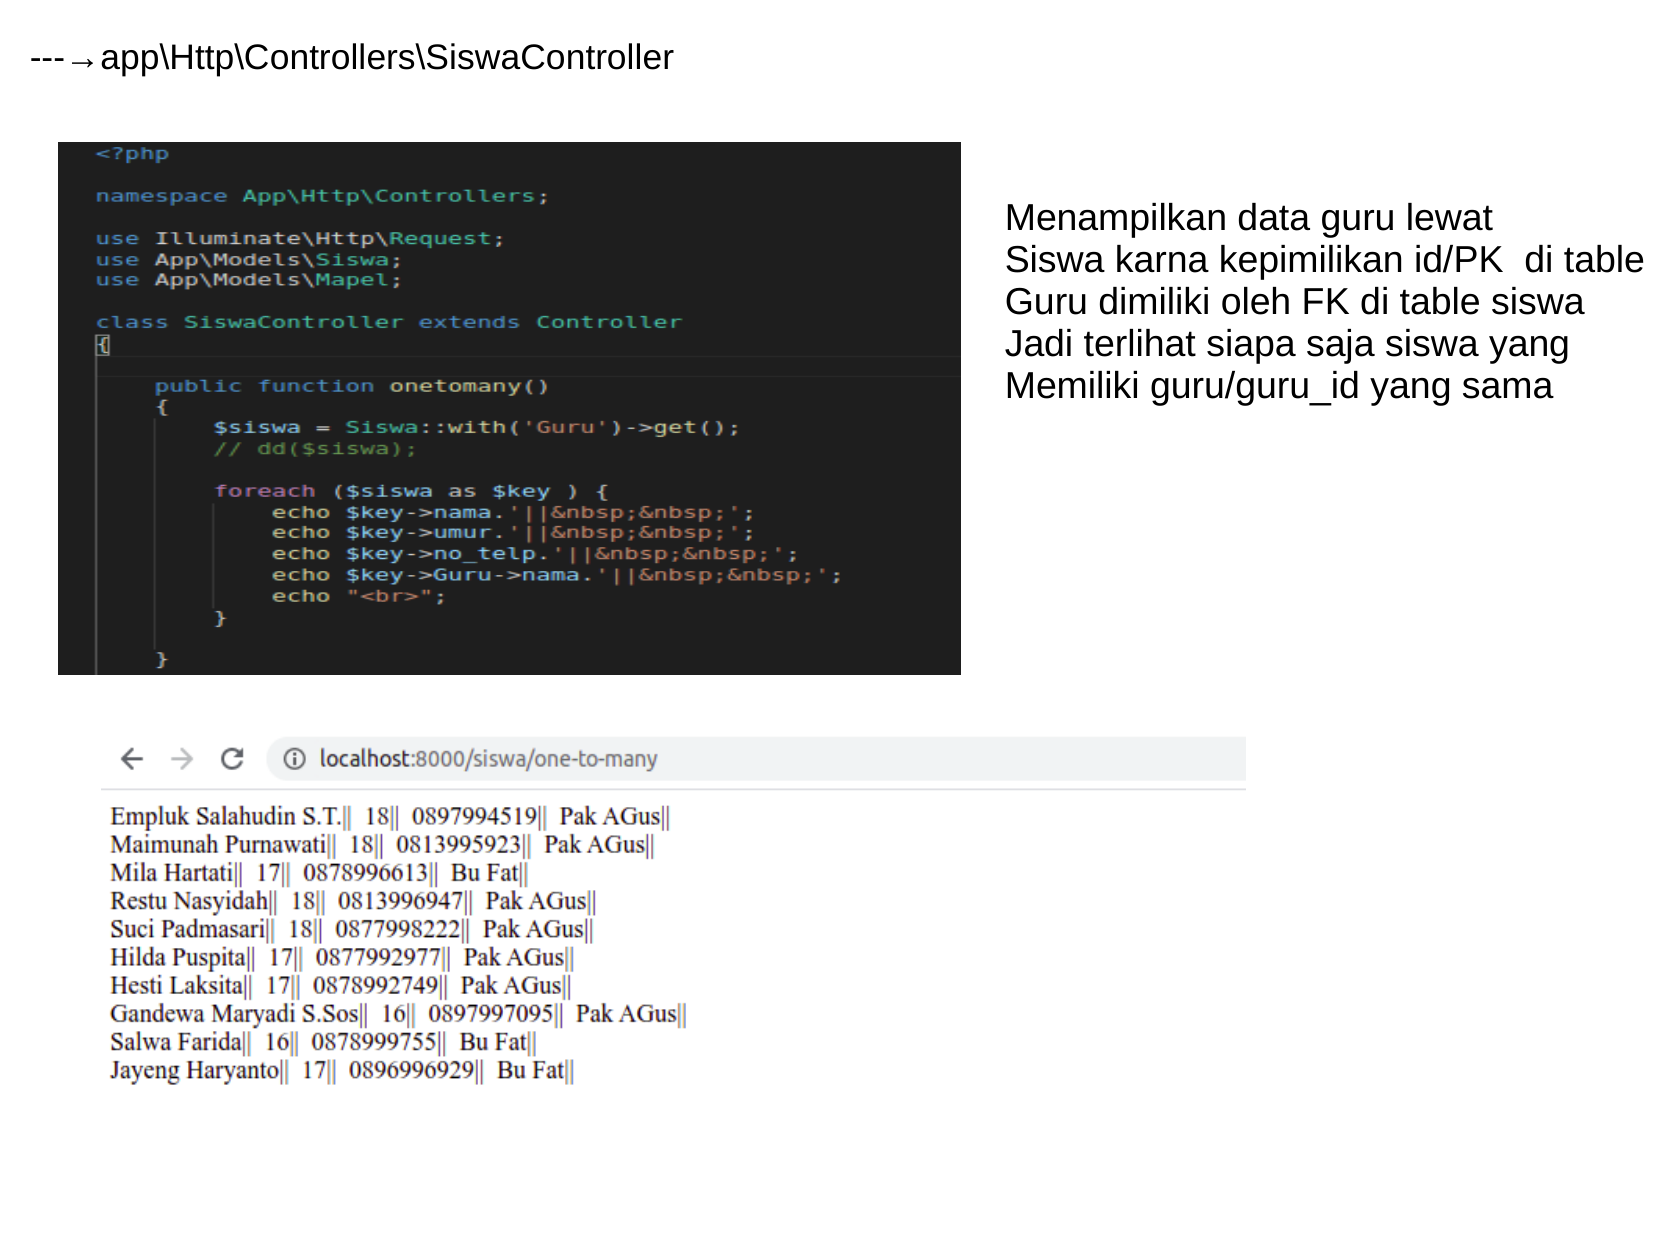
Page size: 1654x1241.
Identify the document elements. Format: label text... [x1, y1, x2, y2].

picture [101, 734, 1246, 1124]
picture [58, 142, 961, 676]
text_box Menampilkan data guru lewat Siswa karna kepimilikan id/PK di table Guru dimiliki oleh FK di table siswa Jadi terlihat siapa saja siswa yang Memiliki guru/guru_id yang sama [990, 189, 1654, 414]
text_box ---→app\Http\Controllers\SiswaController [15, 30, 690, 85]
